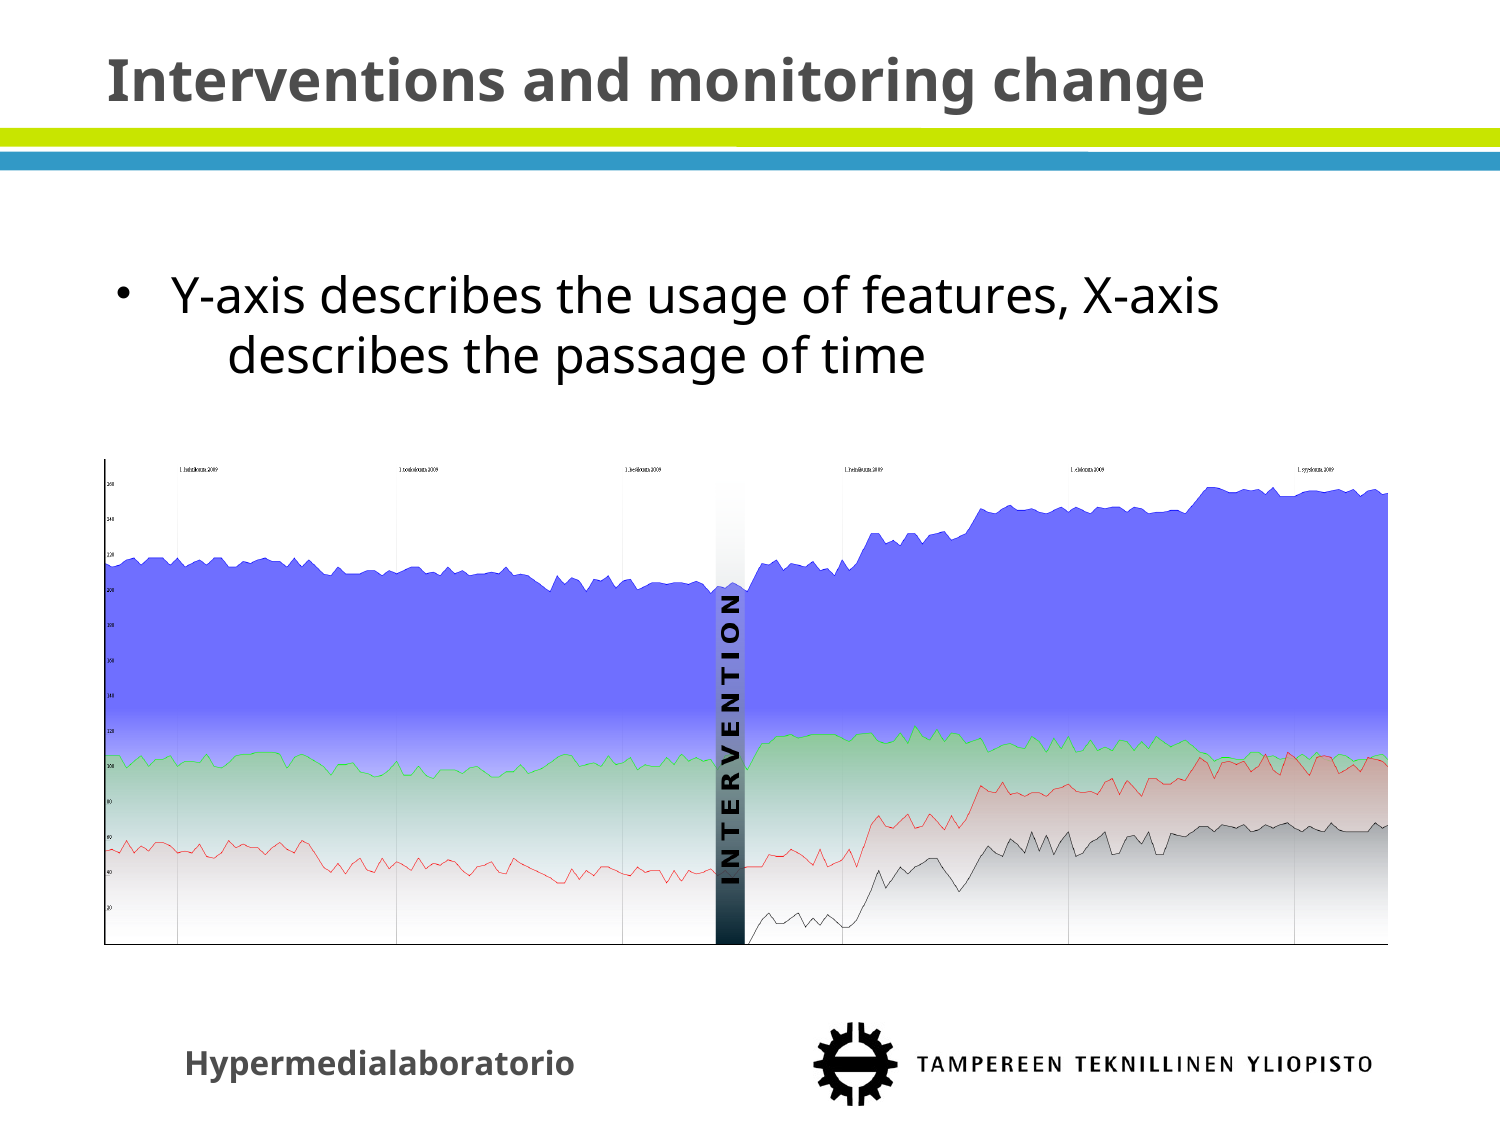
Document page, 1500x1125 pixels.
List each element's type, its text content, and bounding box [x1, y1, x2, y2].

title Interventions and monitoring change [92, 0, 1300, 156]
picture [813, 1022, 1377, 1106]
picture [104, 459, 1388, 945]
list Y-axis describes the usage of features, X-axis describes the passage of time [100, 255, 1400, 1012]
